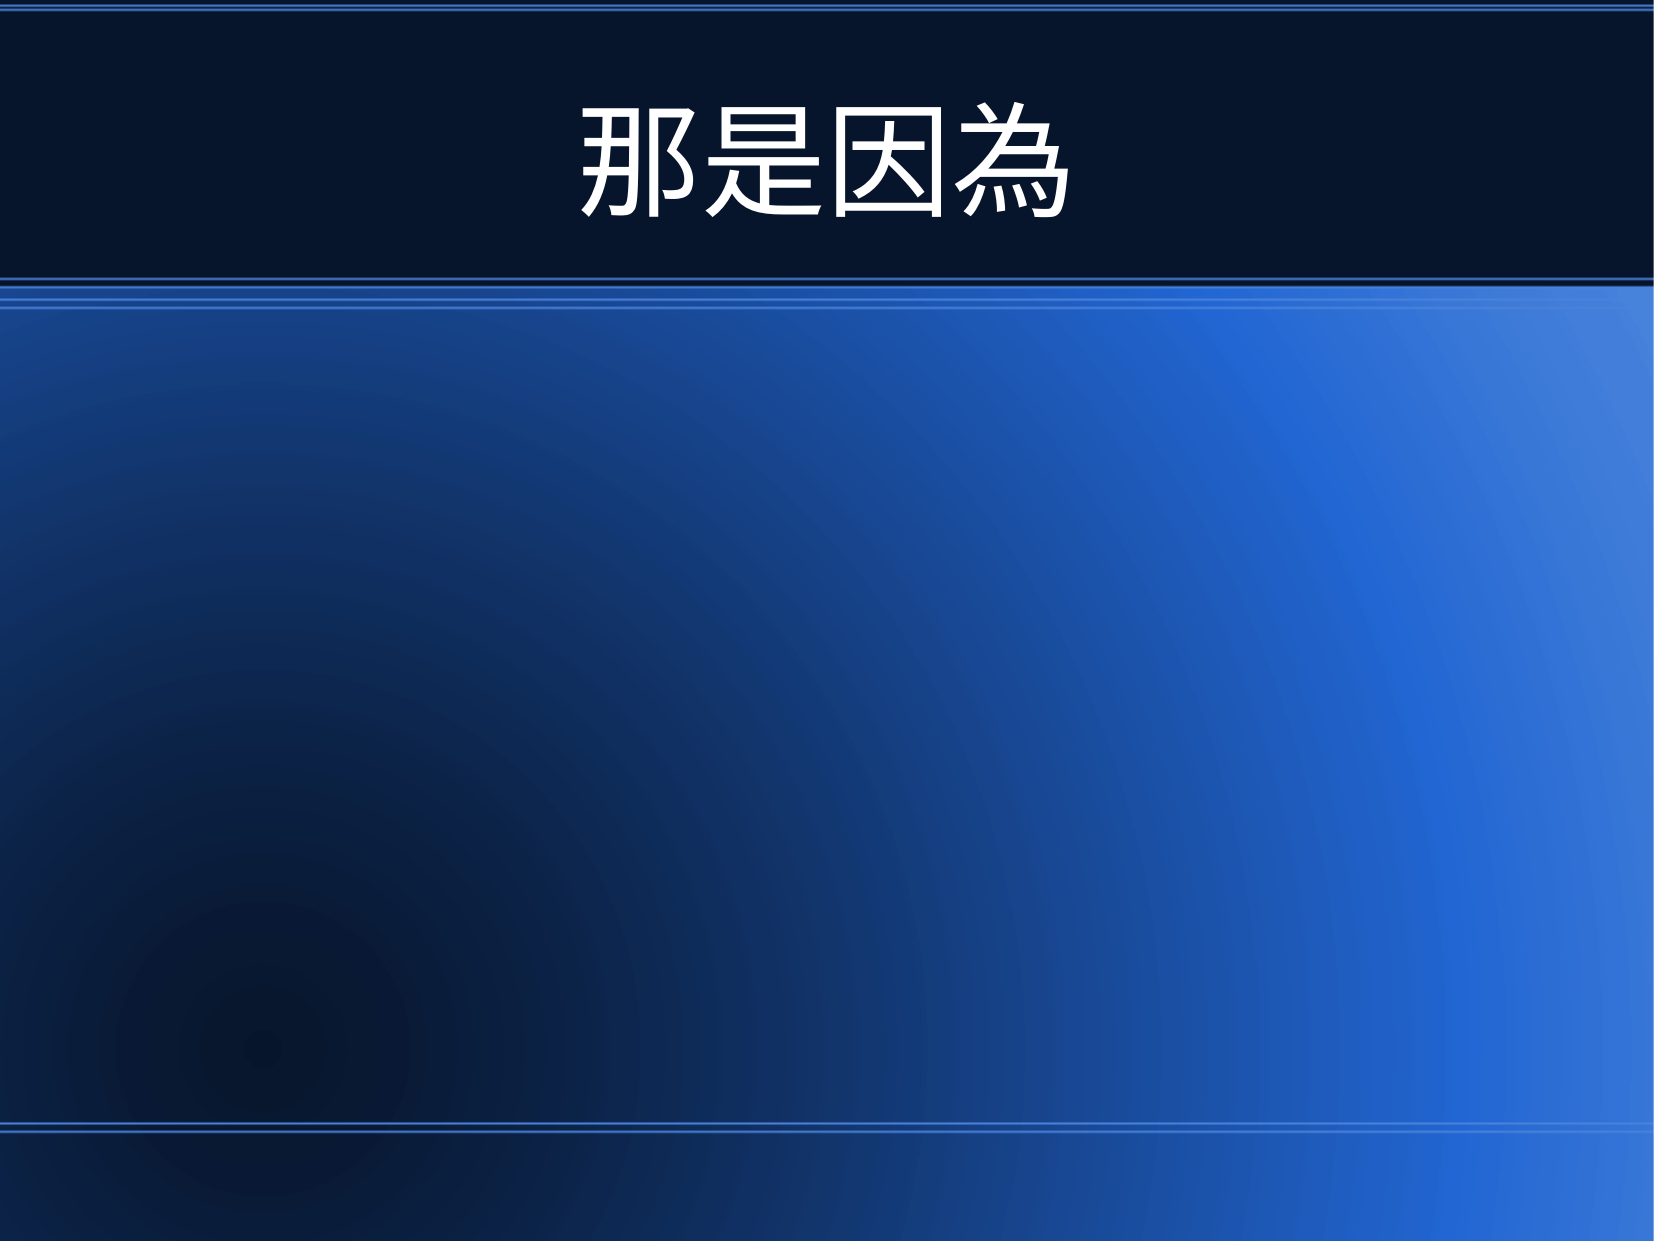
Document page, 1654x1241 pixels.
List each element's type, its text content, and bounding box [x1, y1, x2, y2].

title 那是因為 [82, 49, 1571, 257]
picture [0, 0, 1654, 1241]
